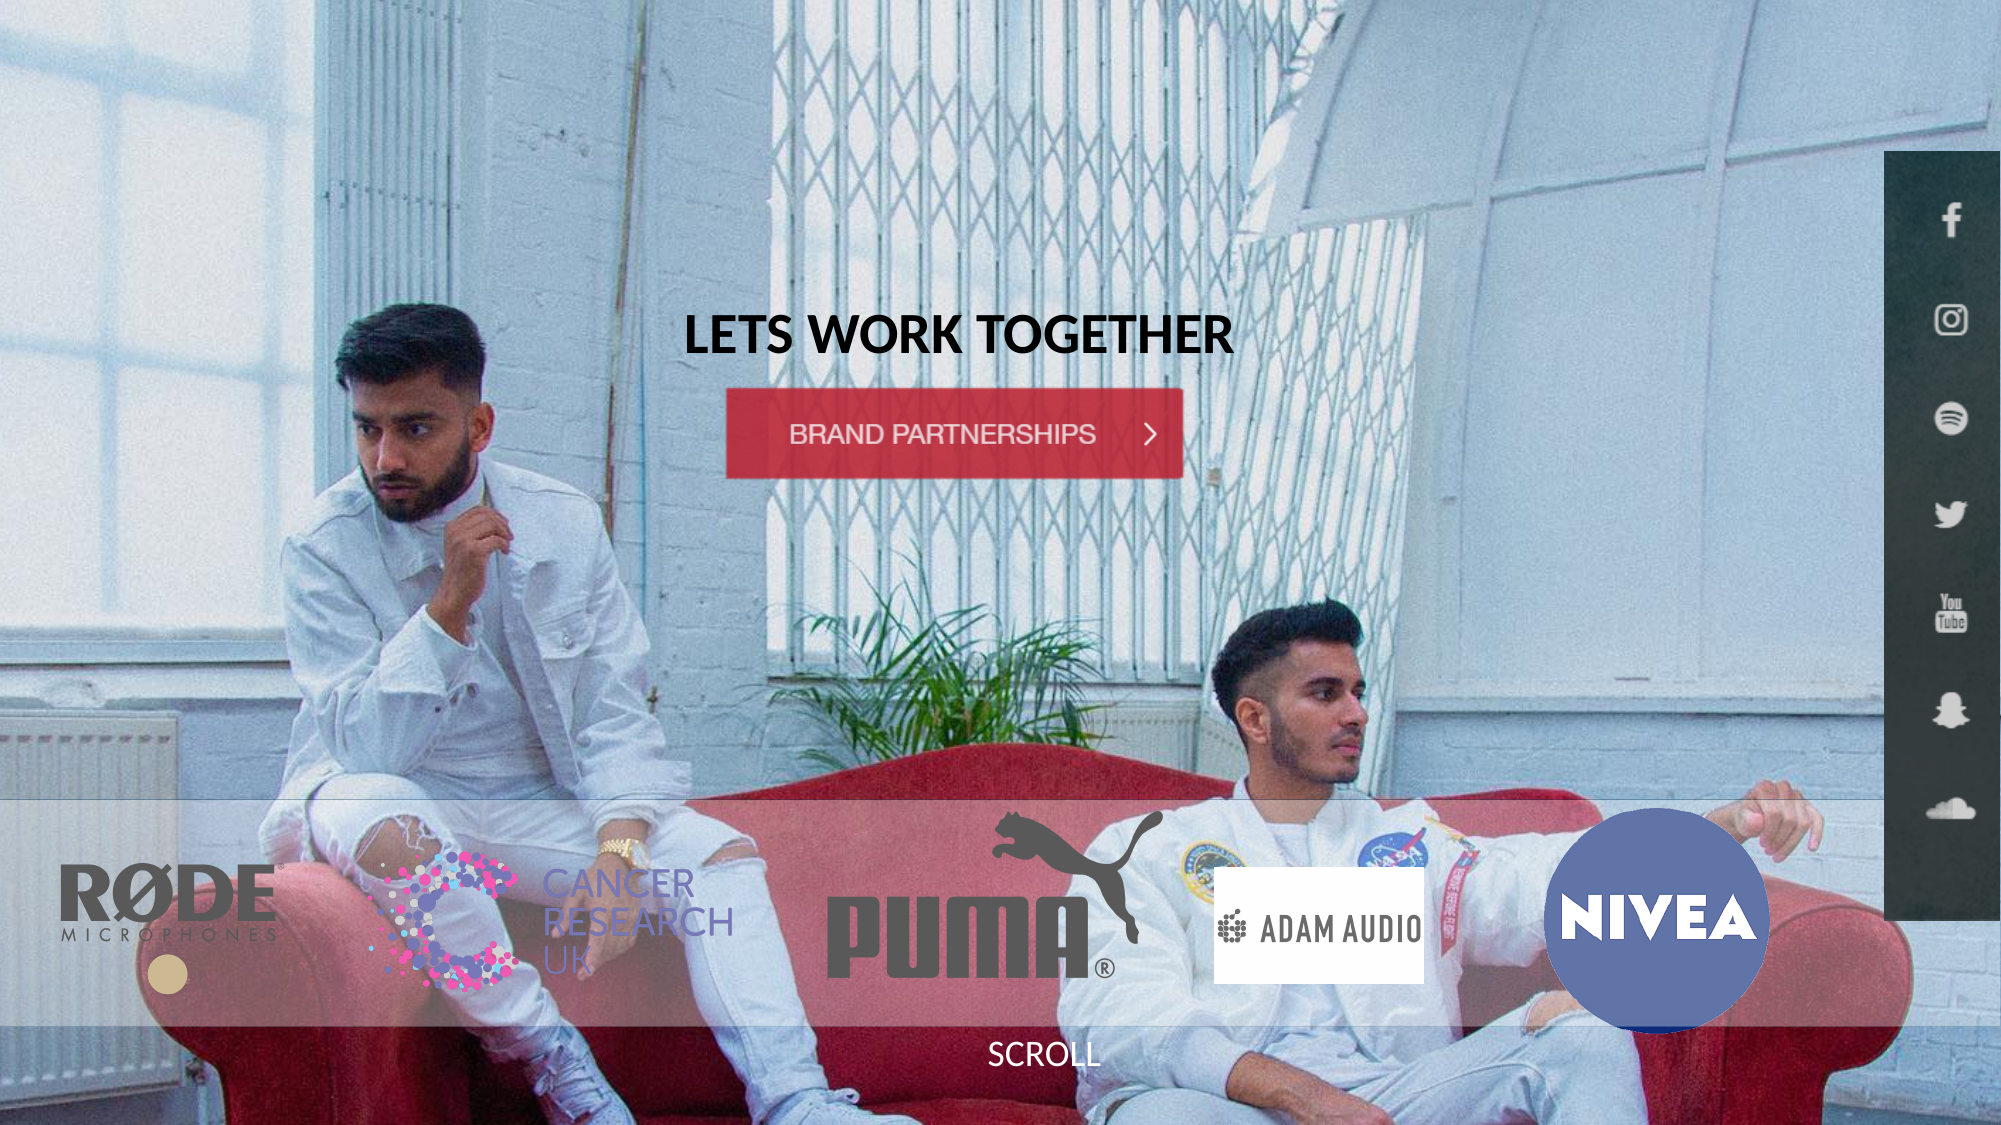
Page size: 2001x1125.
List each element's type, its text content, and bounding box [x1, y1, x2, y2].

picture [0, 0, 2000, 1125]
text_box SCROLL [972, 1021, 1118, 1083]
text_box LETS WORK TOGETHER [670, 287, 1258, 374]
